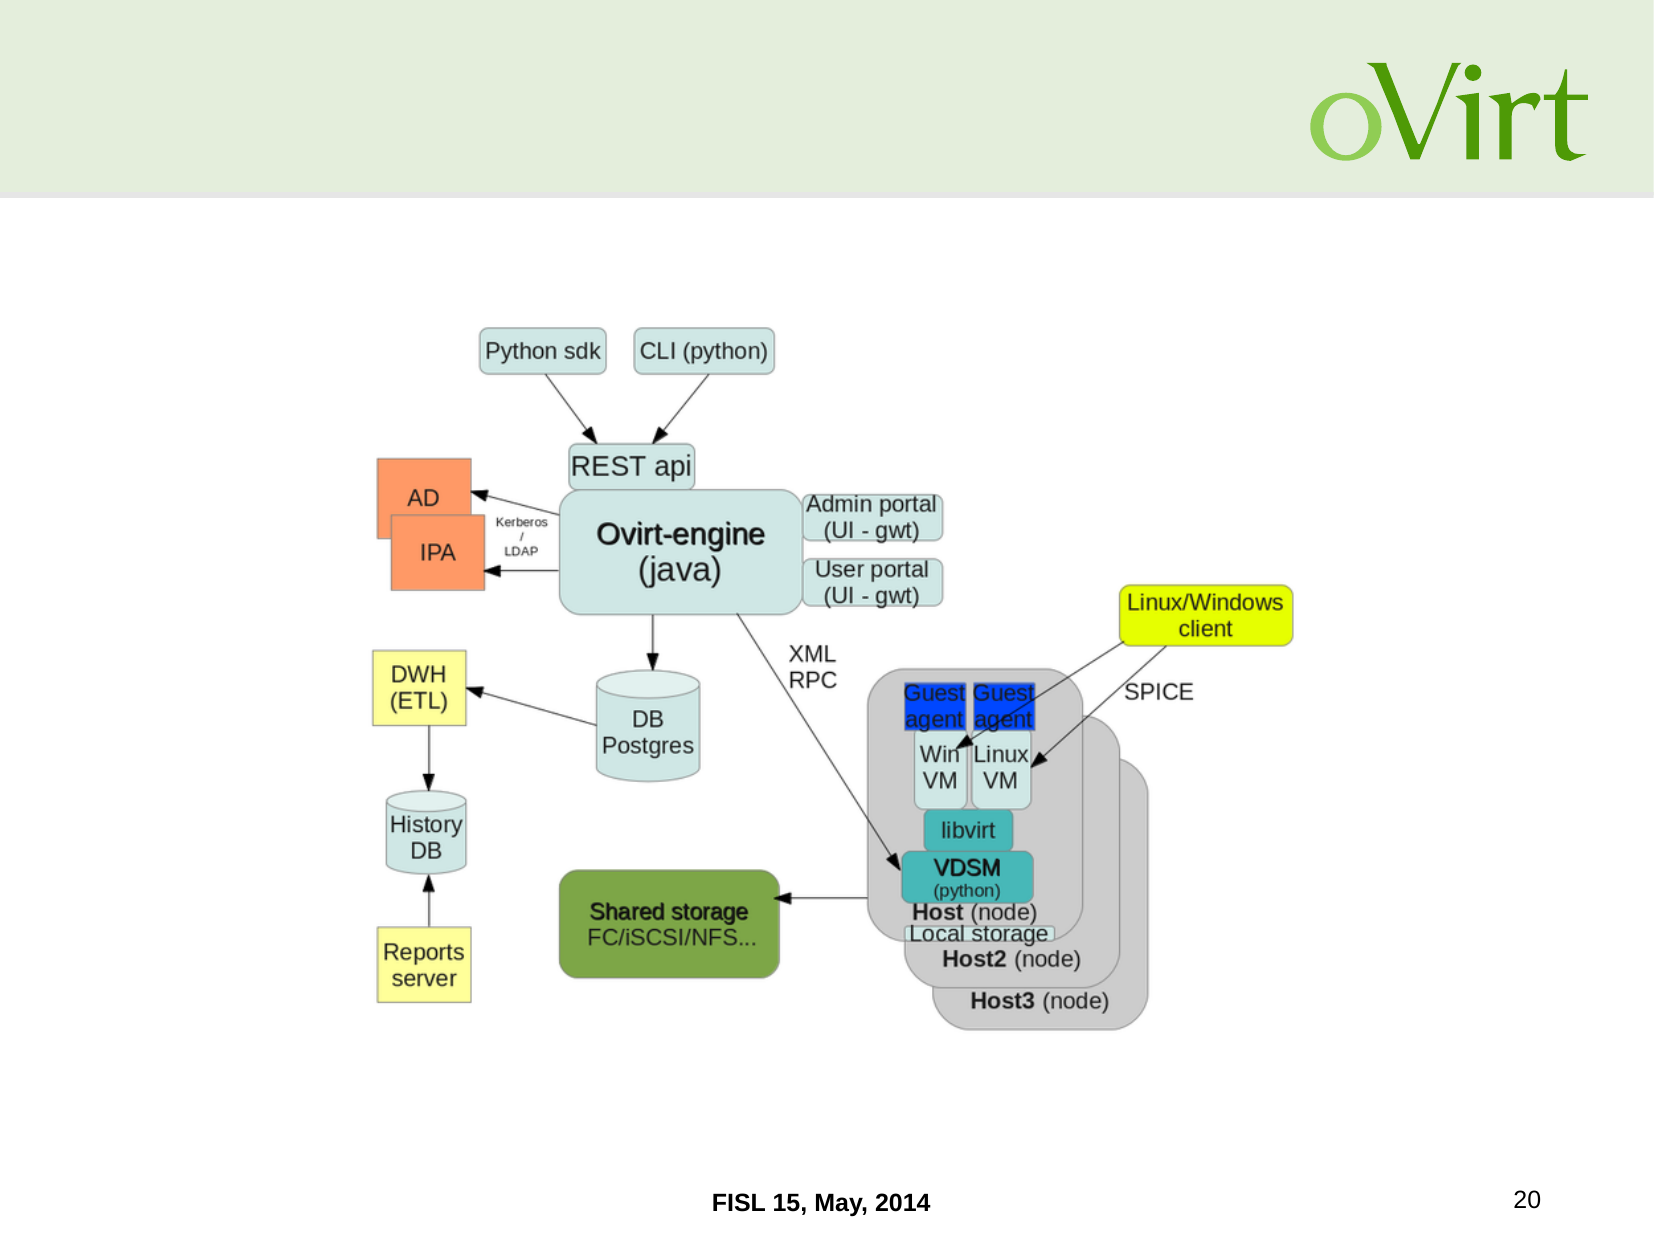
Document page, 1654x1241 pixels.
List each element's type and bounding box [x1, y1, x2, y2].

picture [317, 244, 1344, 1039]
